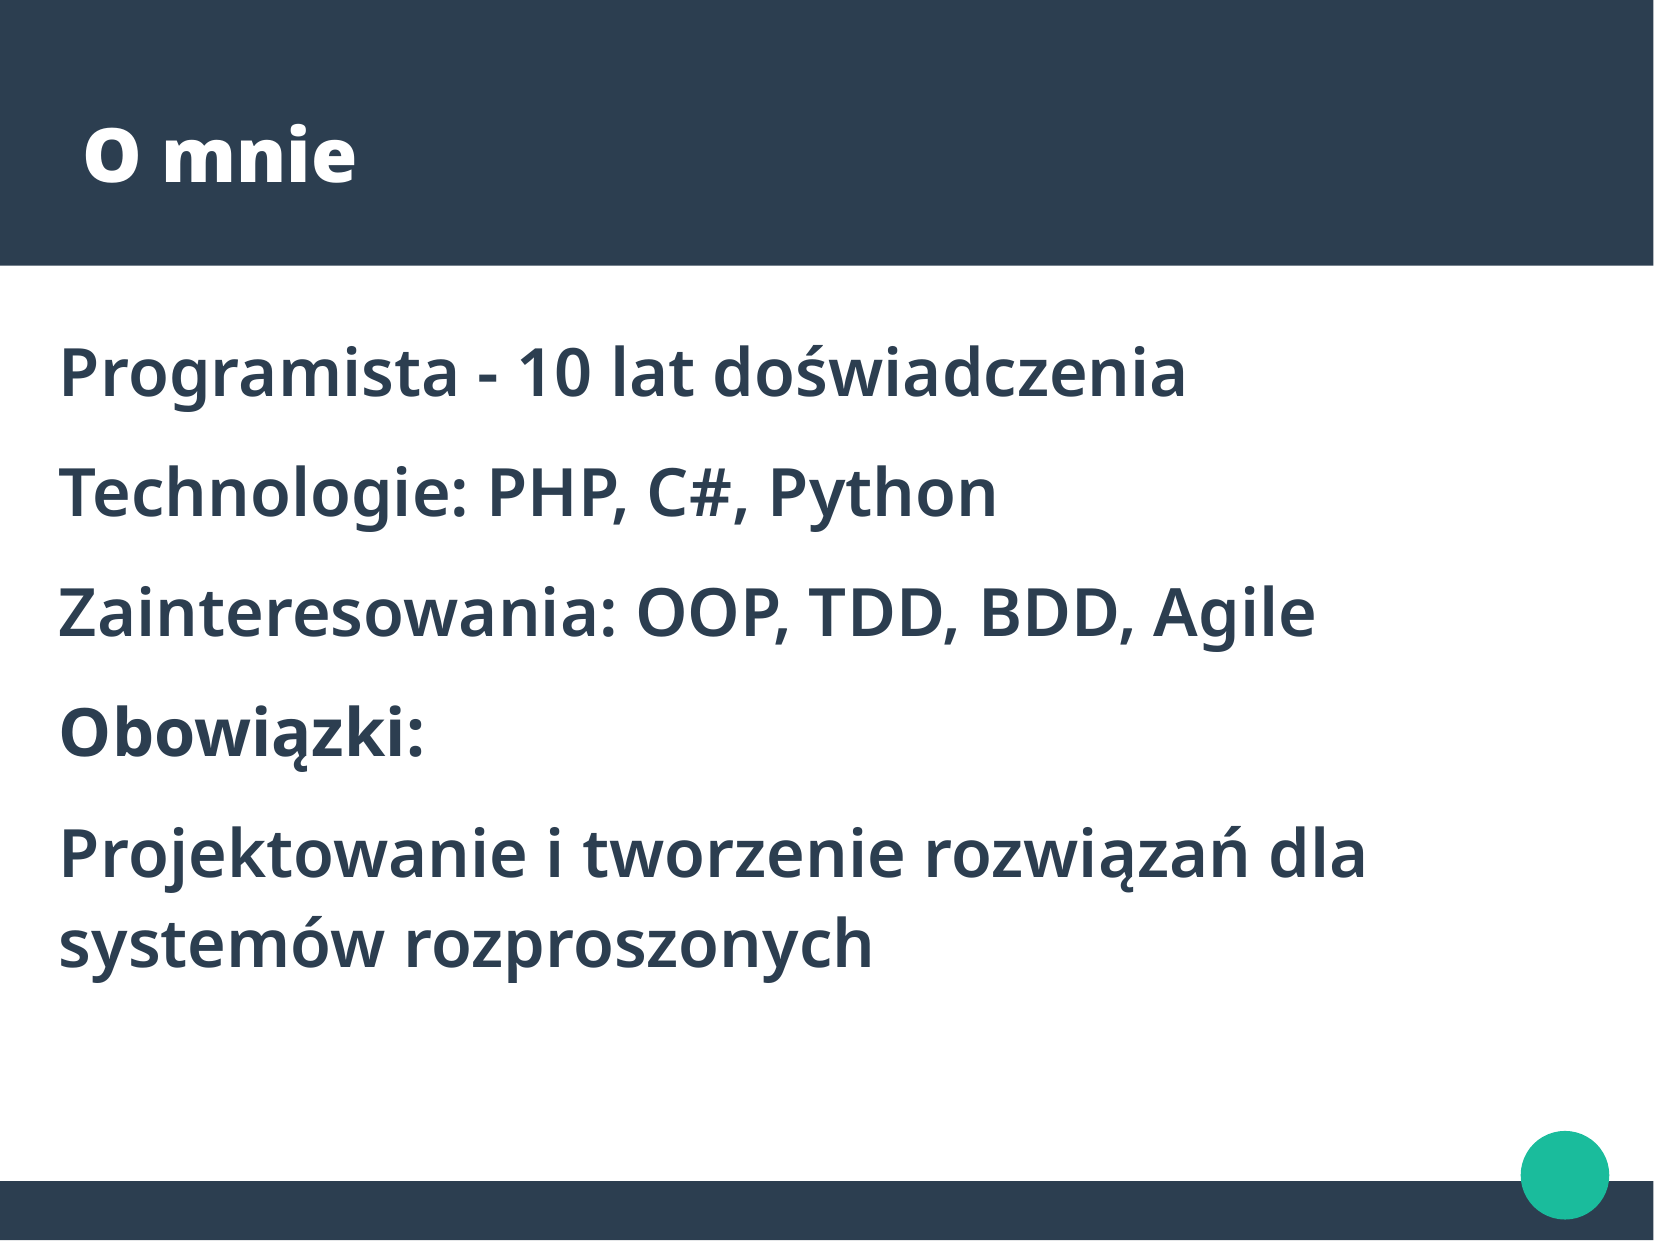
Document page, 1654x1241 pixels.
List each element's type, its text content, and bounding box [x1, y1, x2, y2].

title O mnie [82, 0, 1571, 308]
list Programista - 10 lat doświadczenia Technologie: PHP, C#, Python Zainteresowania: OOP, TDD, BDD, Agile Obowiązki: Projektowanie i tworzenie rozwiązań dla systemów rozproszonych [59, 324, 1595, 1152]
